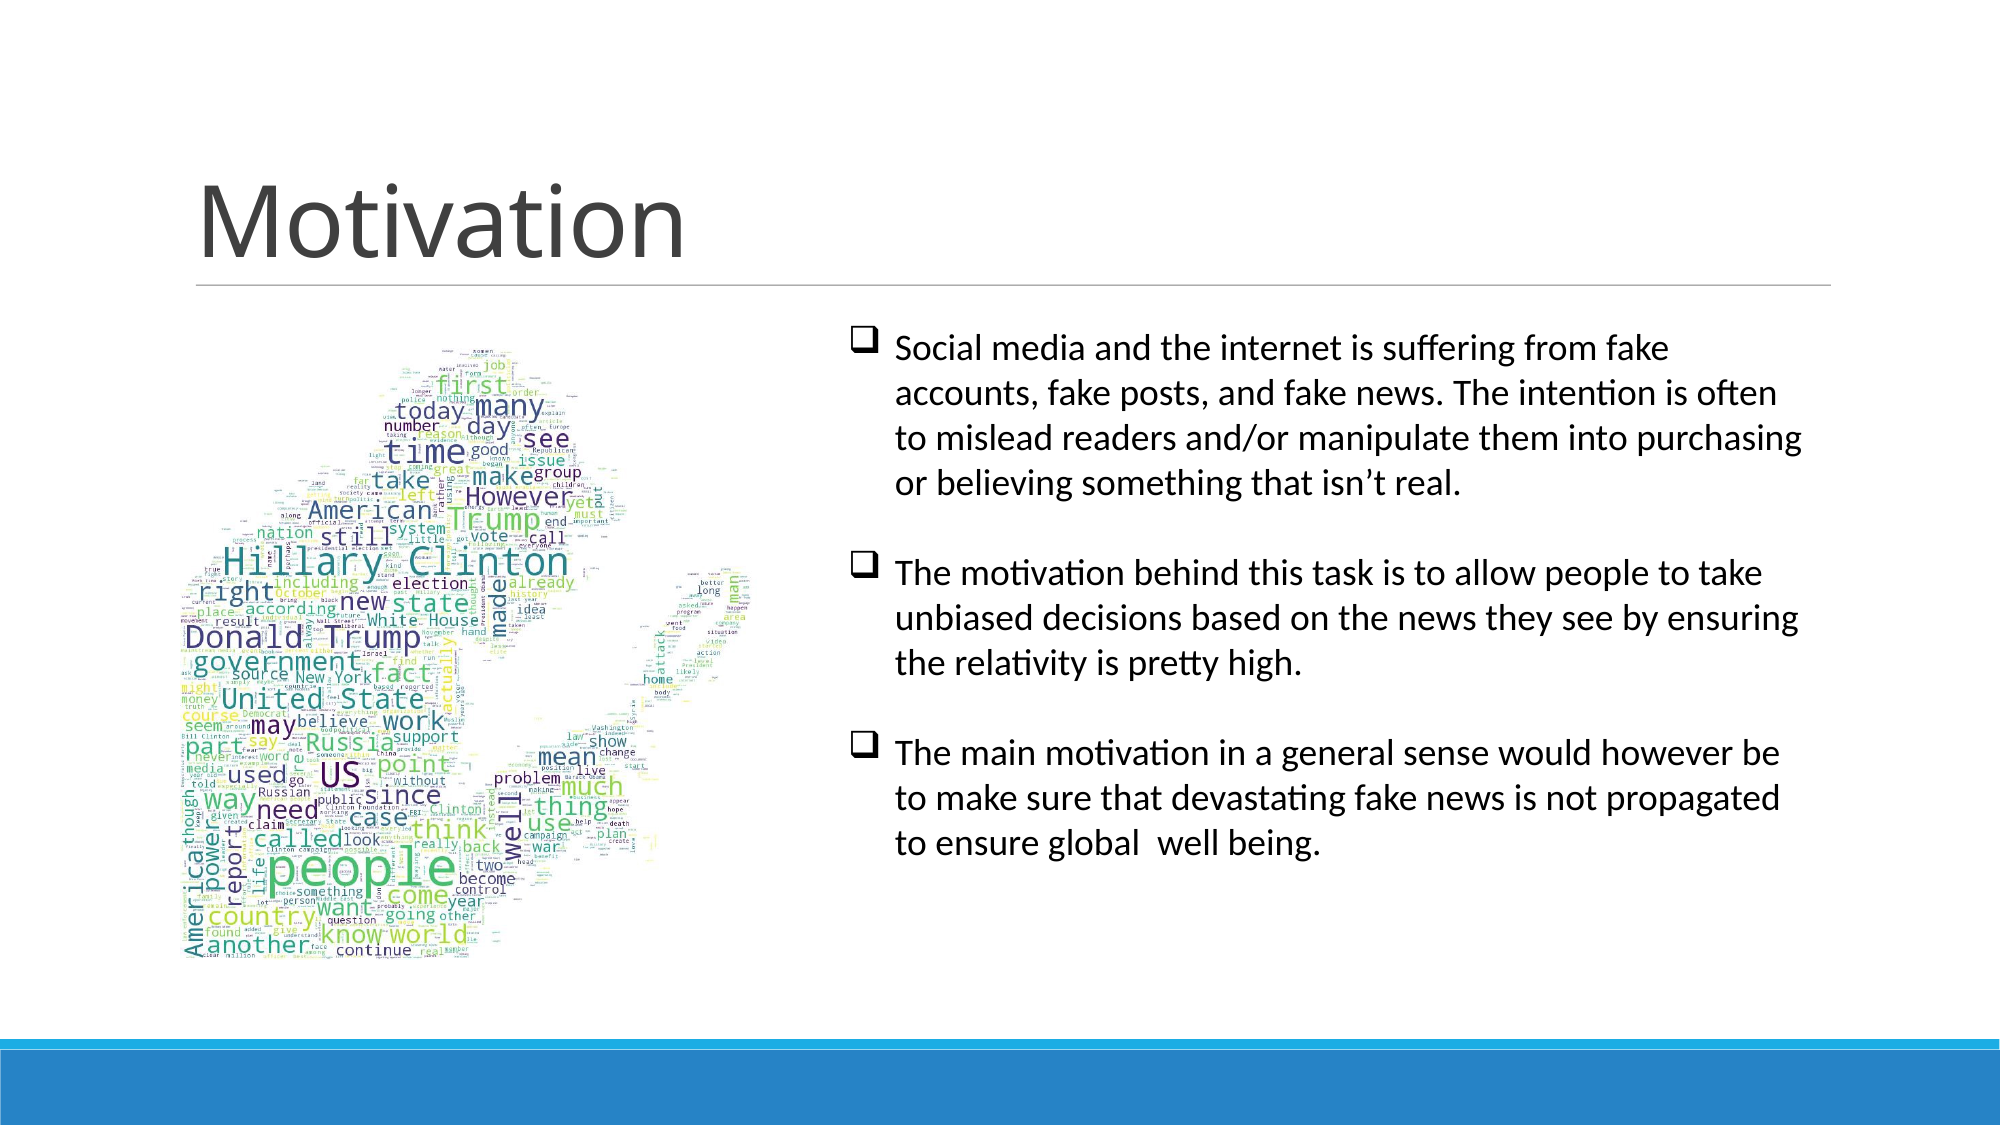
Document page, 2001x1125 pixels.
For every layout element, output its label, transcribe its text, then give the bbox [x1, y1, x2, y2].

title Motivation [180, 47, 1830, 285]
picture [180, 348, 792, 960]
text_box Social media and the internet is suffering from fake accounts, fake posts, and fake news. The intention is often to mislead readers and/or manipulate them into purchasing or believing something that isn’t real. The motivation behind this task is to allow people to take unbiased decisions based on the news they see by ensuring the relativity is pretty high. The main motivation in a general sense would however be to make sure that devastating fake news is not propagated to ensure global well being. [833, 315, 1830, 1051]
